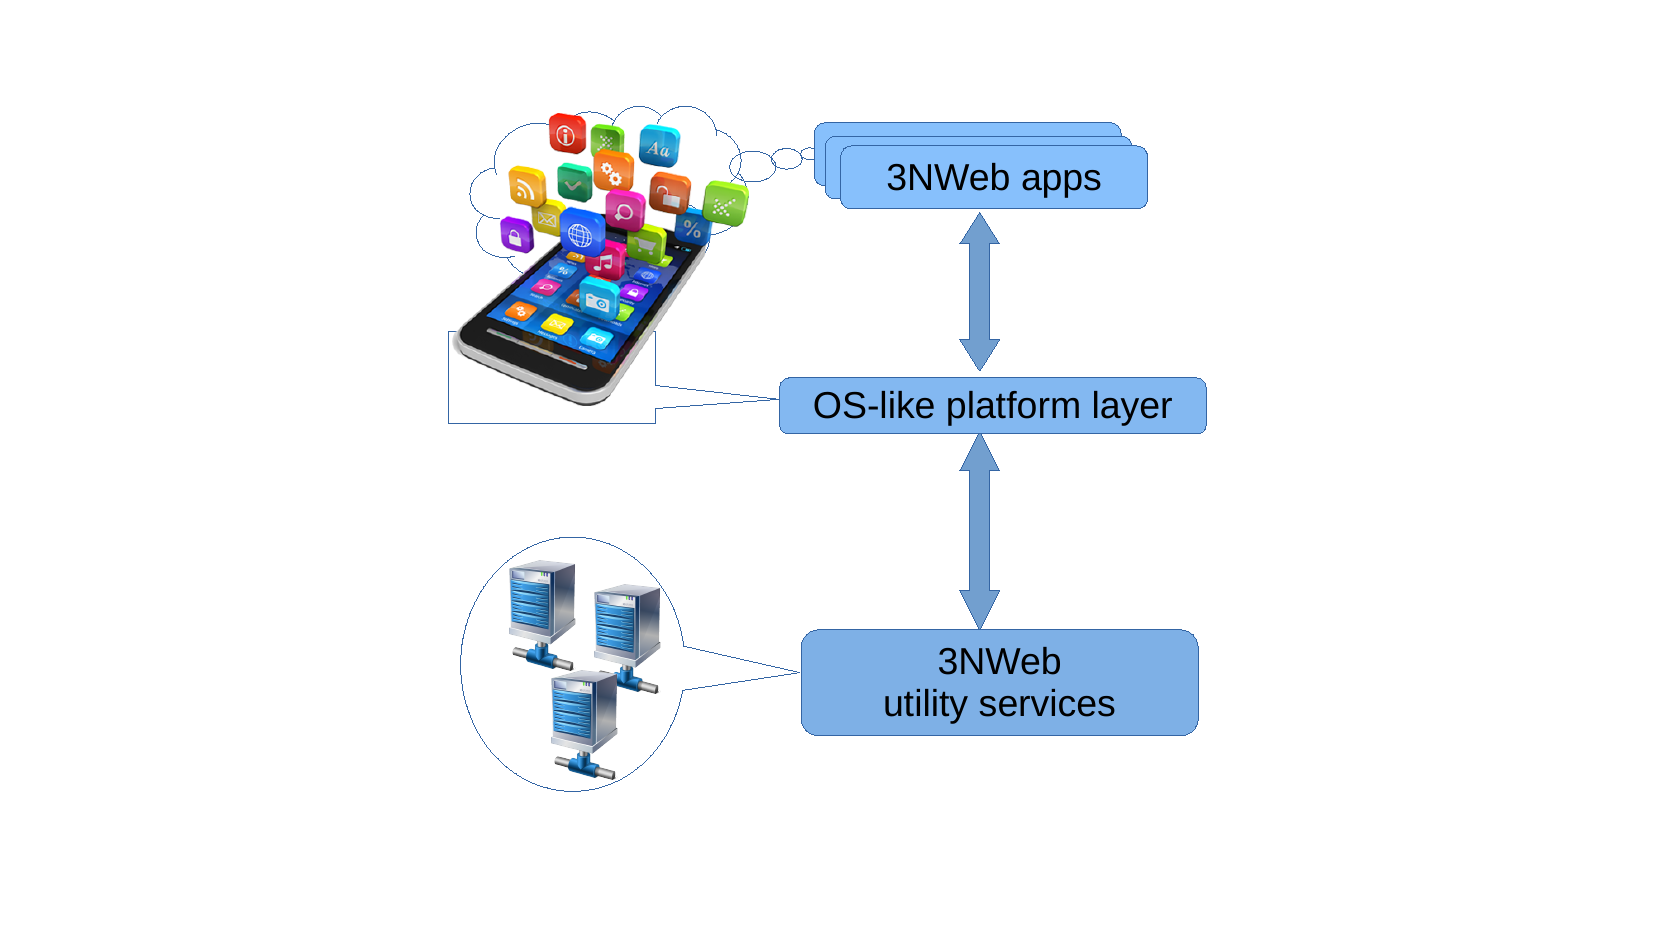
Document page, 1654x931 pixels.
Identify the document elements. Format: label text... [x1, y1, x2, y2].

picture [509, 560, 664, 780]
text_box 3NWeb apps [825, 136, 1132, 199]
picture [377, 106, 815, 411]
text_box [959, 212, 1000, 371]
text_box OS-like platform layer [779, 377, 1207, 434]
text_box 3NWeb utility services [801, 629, 1199, 736]
text_box 3NWeb apps [840, 145, 1148, 209]
text_box 3NWeb apps [814, 122, 1122, 186]
text_box [959, 434, 1000, 629]
